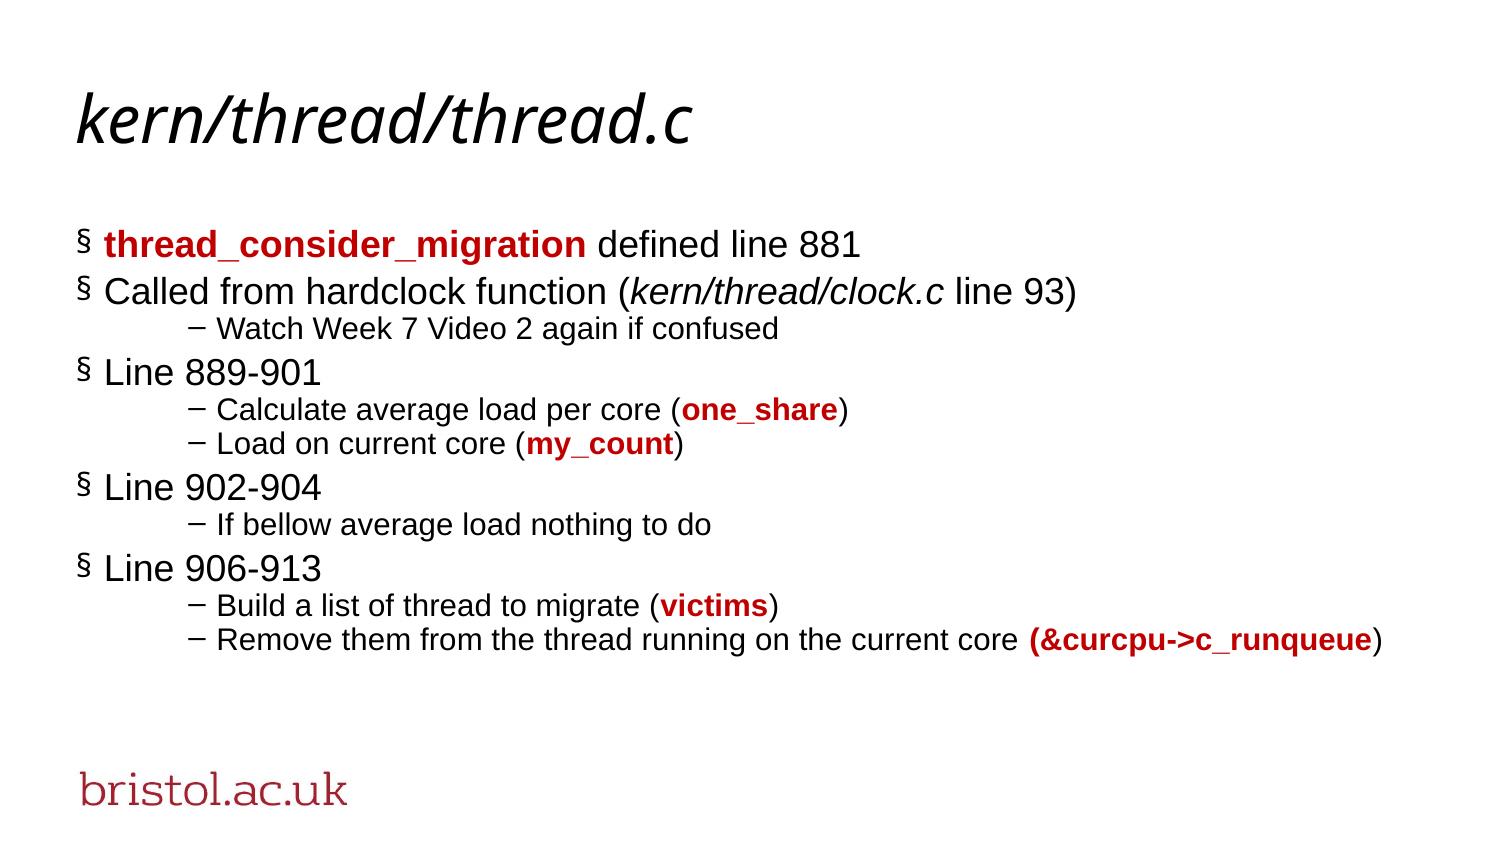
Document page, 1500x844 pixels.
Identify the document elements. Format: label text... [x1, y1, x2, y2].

title kern/thread/thread.c [60, 44, 1440, 209]
list thread_consider_migration defined line 881 Called from hardclock function (kern/thread/clock.c line 93) Watch Week 7 Video 2 again if confused Line 889-901 Calculate average load per core (one_share) Load on current core (my_count) Line 902-904 If bellow average load nothing to do Line 906-913 Build a list of thread to migrate (victims) Remove them from the thread running on the current core (&curcpu->c_runqueue) [60, 224, 1440, 699]
